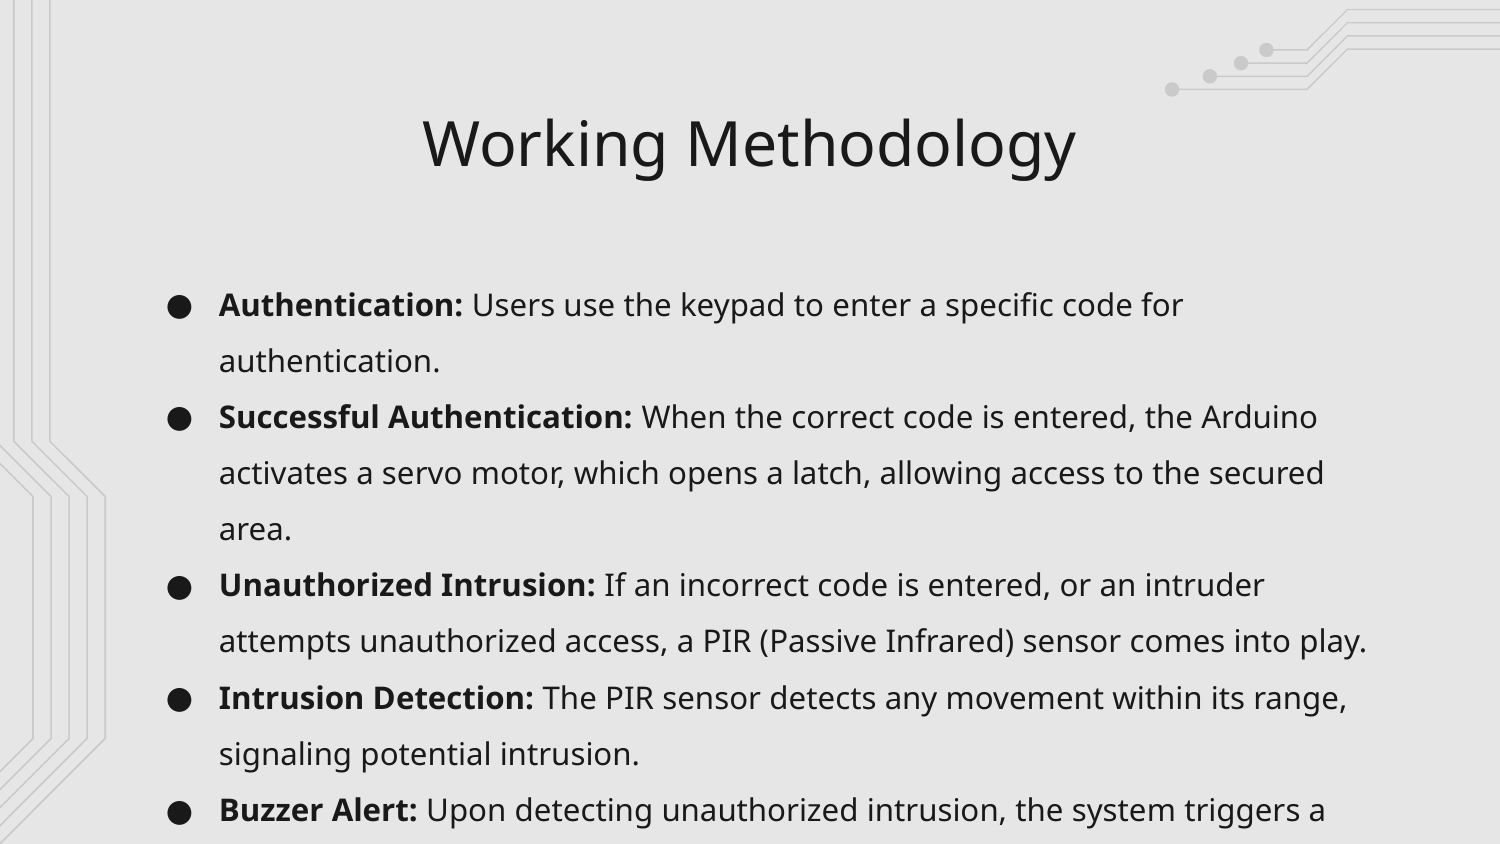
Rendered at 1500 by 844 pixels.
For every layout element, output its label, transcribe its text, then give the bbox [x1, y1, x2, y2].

text_box Authentication: Users use the keypad to enter a specific code for authentication. Successful Authentication: When the correct code is entered, the Arduino activates a servo motor, which opens a latch, allowing access to the secured area. Unauthorized Intrusion: If an incorrect code is entered, or an intruder attempts unauthorized access, a PIR (Passive Infrared) sensor comes into play. Intrusion Detection: The PIR sensor detects any movement within its range, signaling potential intrusion. Buzzer Alert: Upon detecting unauthorized intrusion, the system triggers a loud buzzer, alerting occupants and deterring the intruder. [128, 250, 1393, 781]
title Working Methodology [118, 88, 1382, 183]
